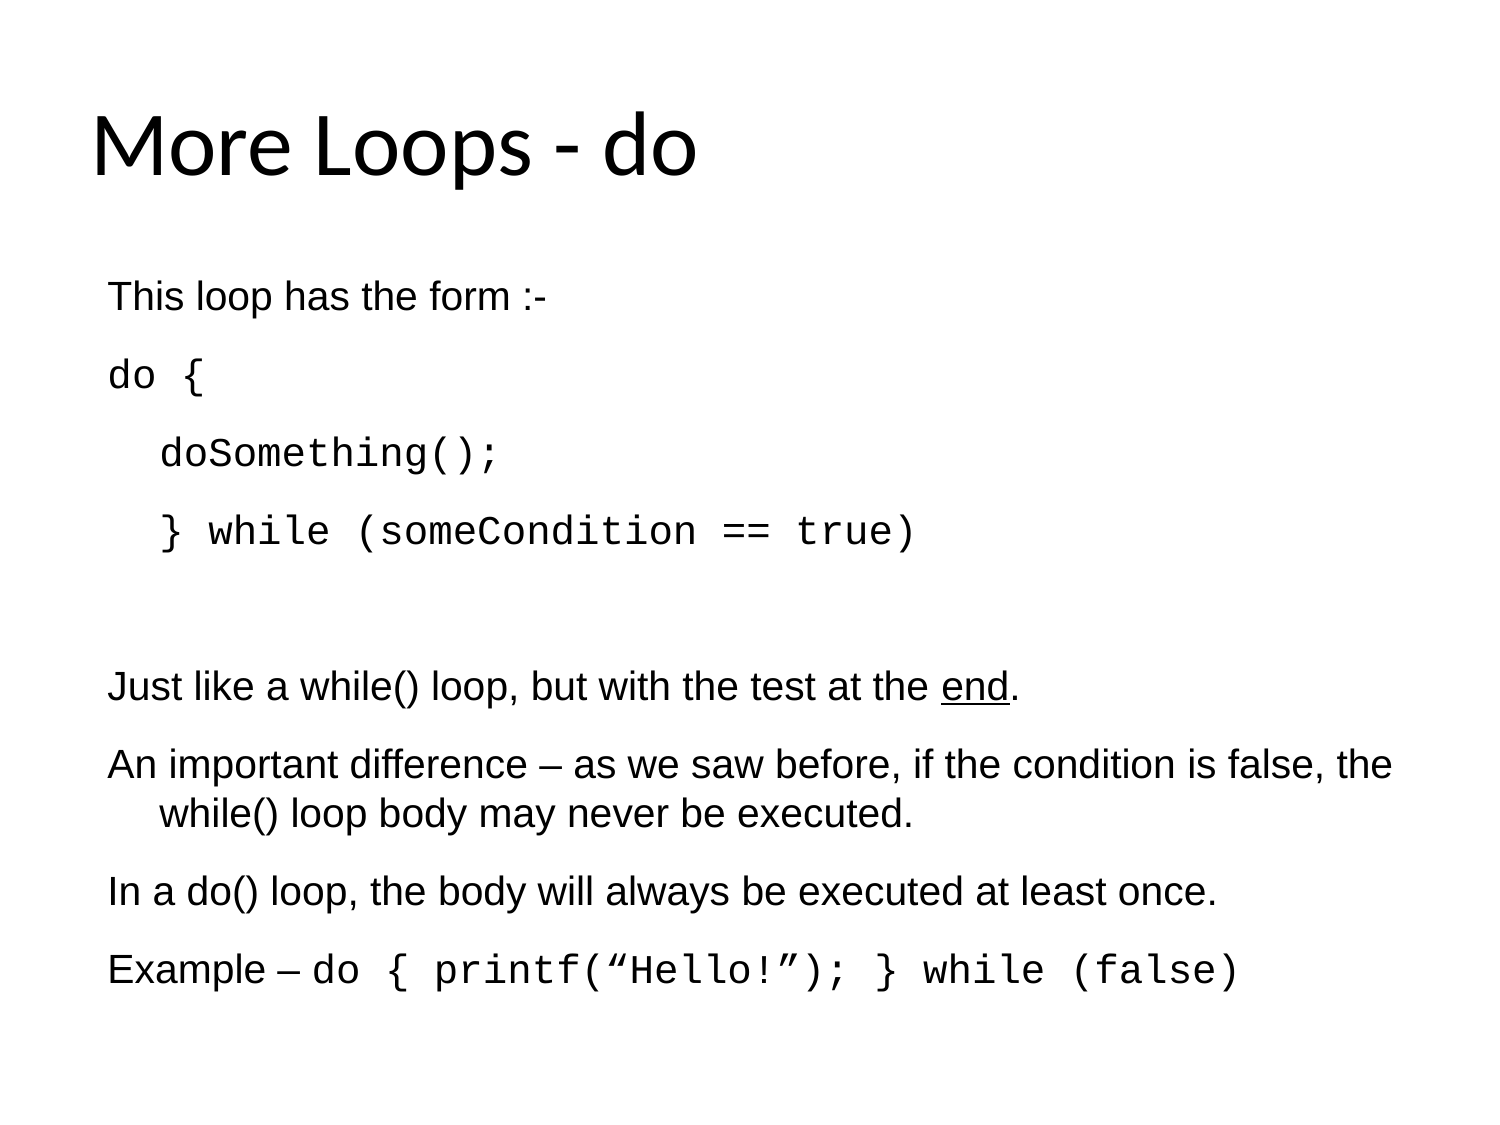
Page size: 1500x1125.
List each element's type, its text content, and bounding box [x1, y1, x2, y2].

title More Loops - do [75, 45, 1425, 233]
list This loop has the form :- do { doSomething(); } while (someCondition == true) Just like a while() loop, but with the test at the end. An important difference – as we saw before, if the condition is false, the while() loop body may never be executed. In a do() loop, the body will always be executed at least once. Example – do { printf(“Hello!”); } while (false) [75, 262, 1425, 1005]
